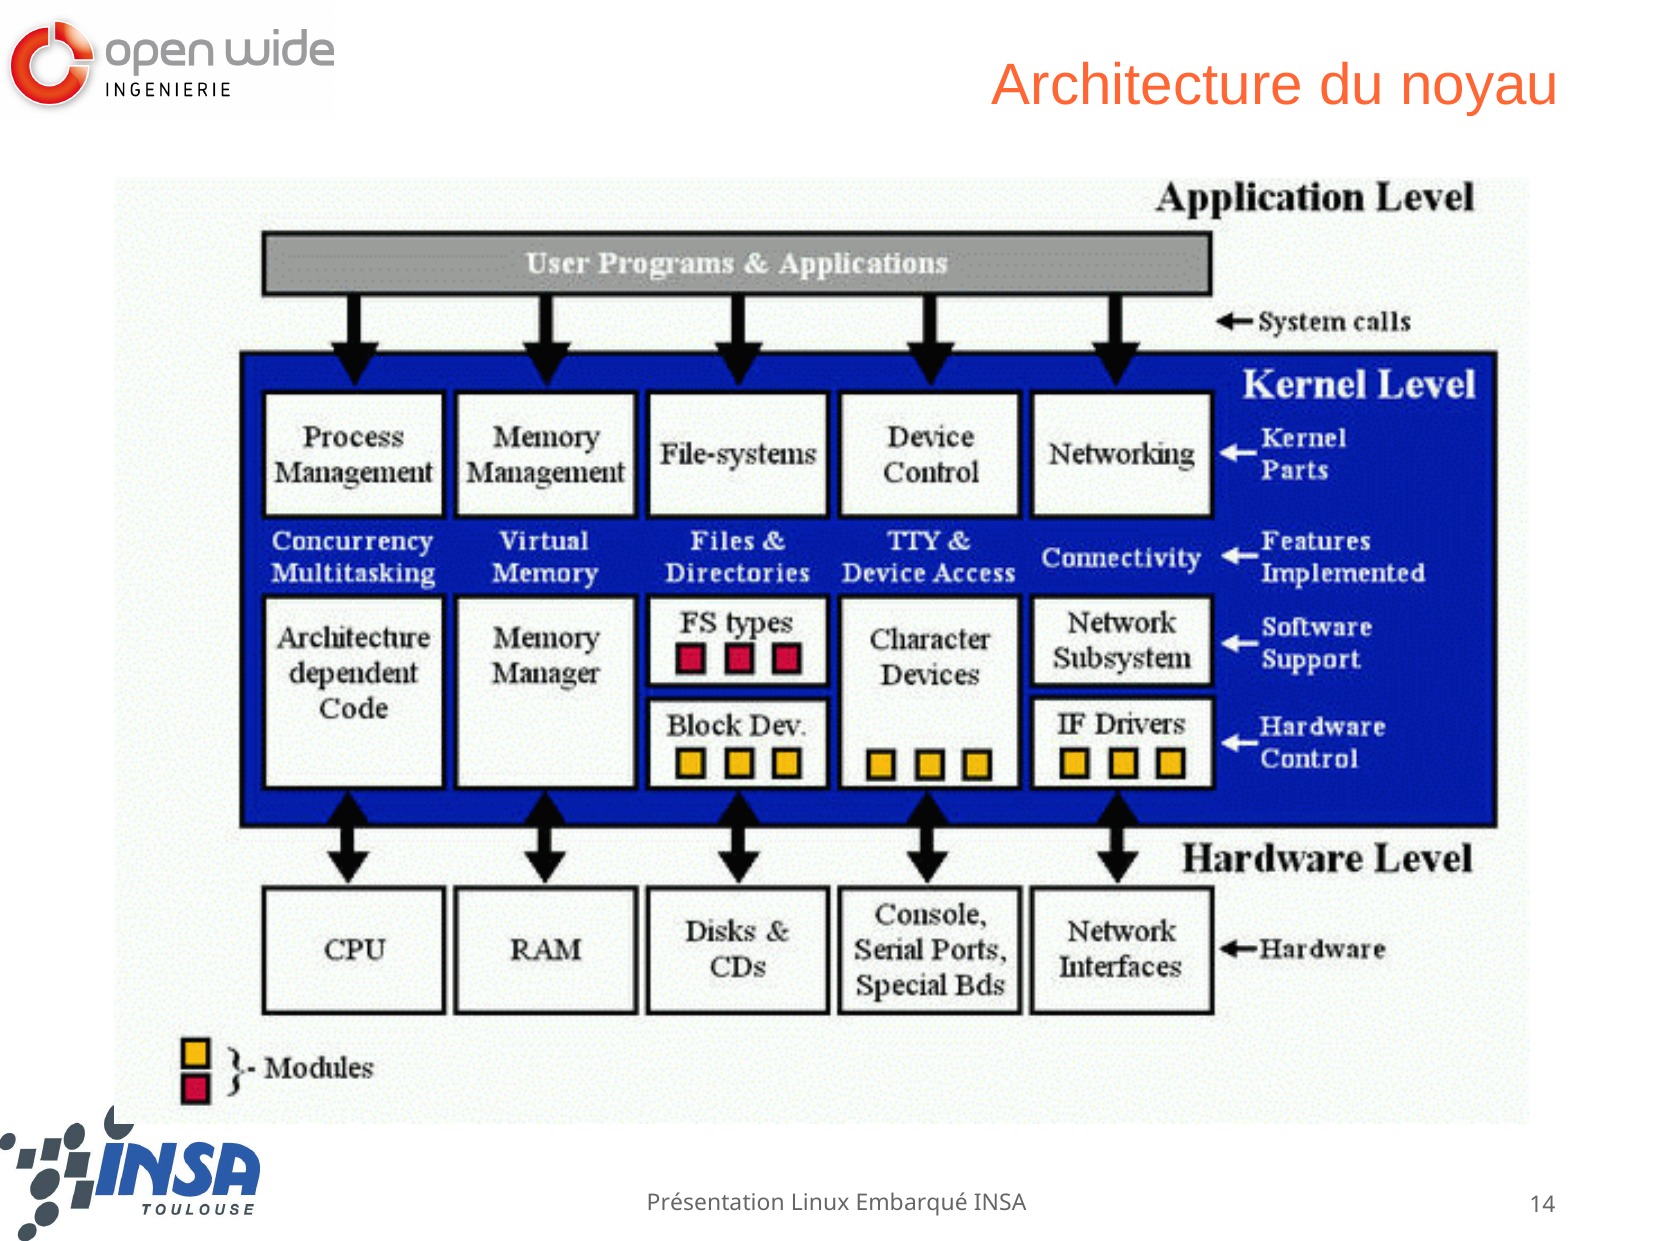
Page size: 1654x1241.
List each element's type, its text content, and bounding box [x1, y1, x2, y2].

picture [0, 0, 334, 119]
title Architecture du noyau [602, 12, 1561, 157]
picture [0, 177, 1530, 1241]
